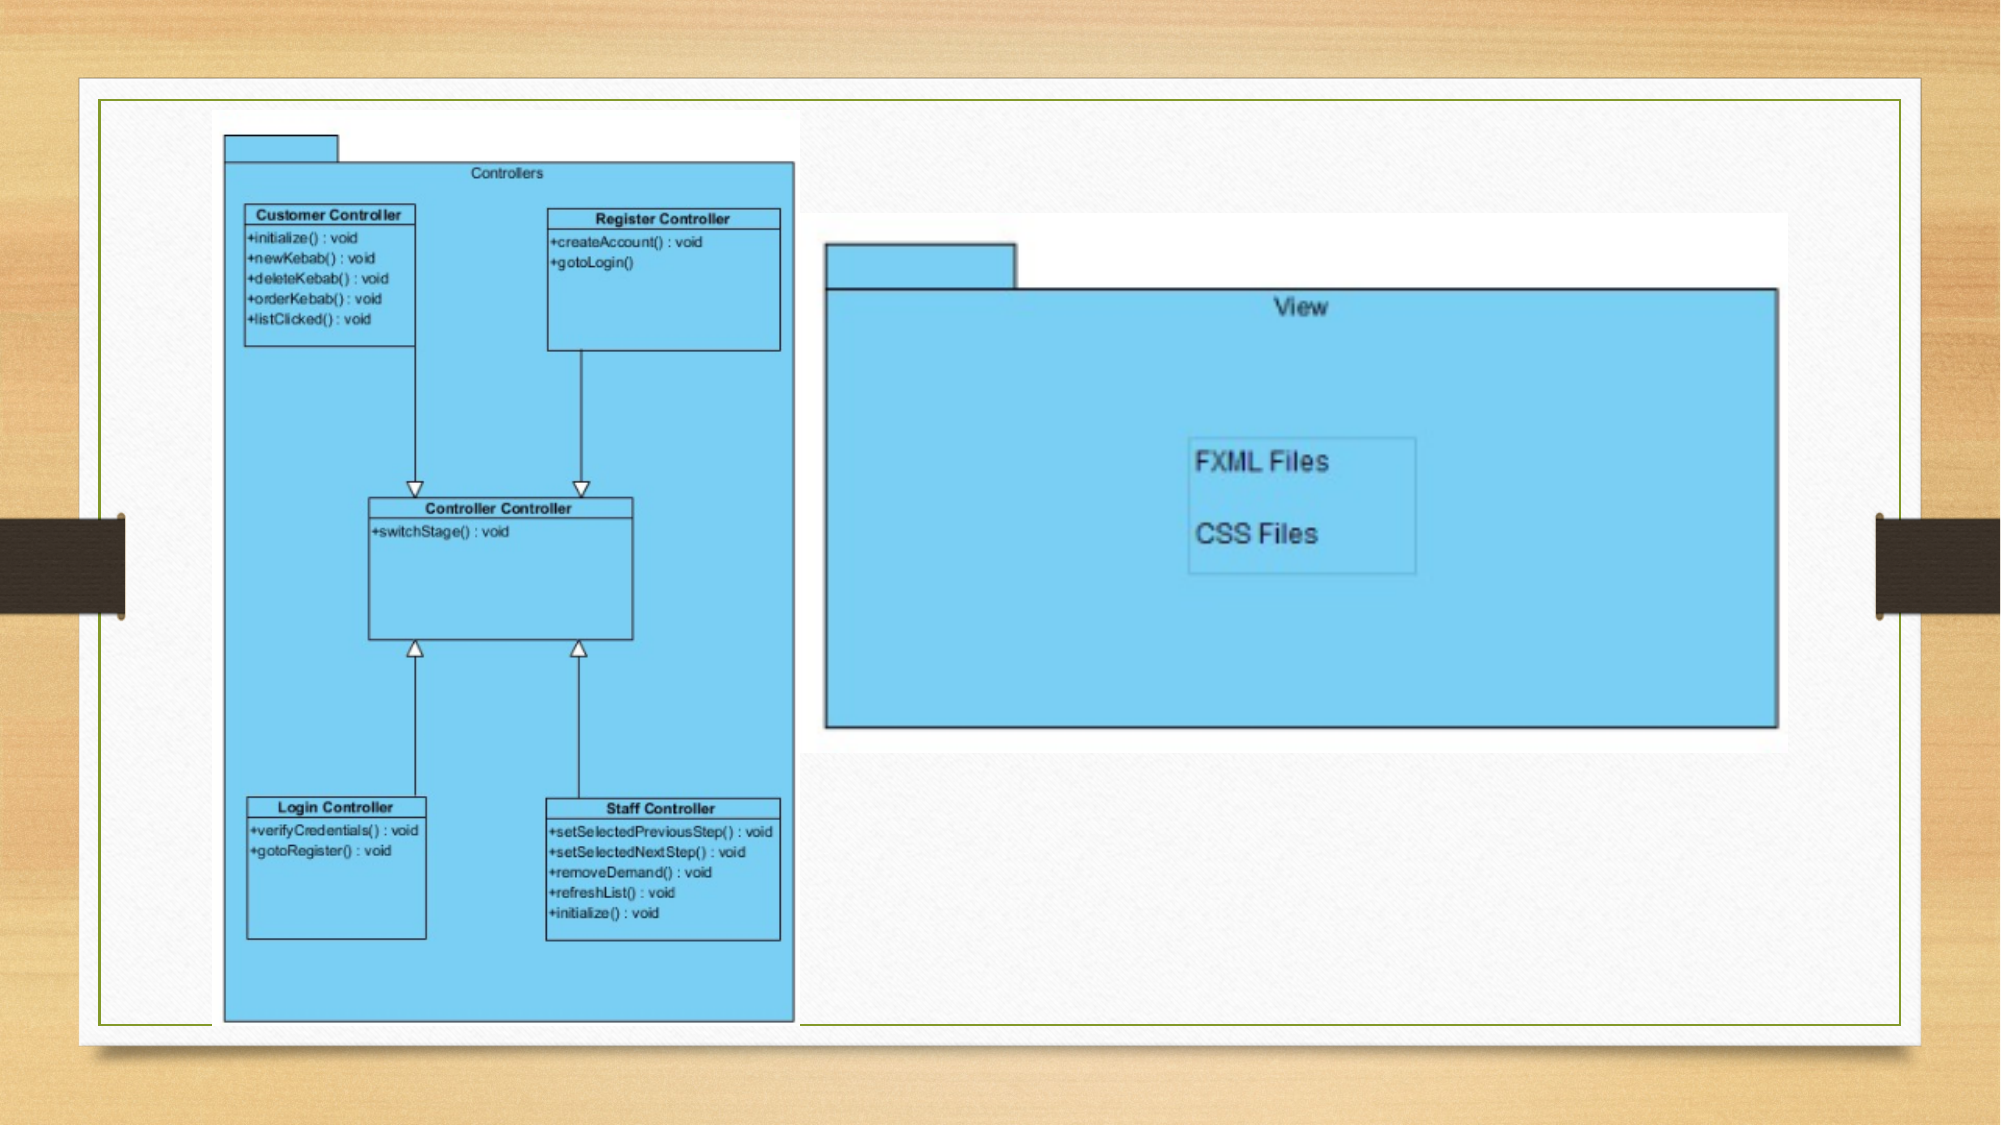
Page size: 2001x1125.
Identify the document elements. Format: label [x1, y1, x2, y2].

picture [212, 110, 1788, 1026]
